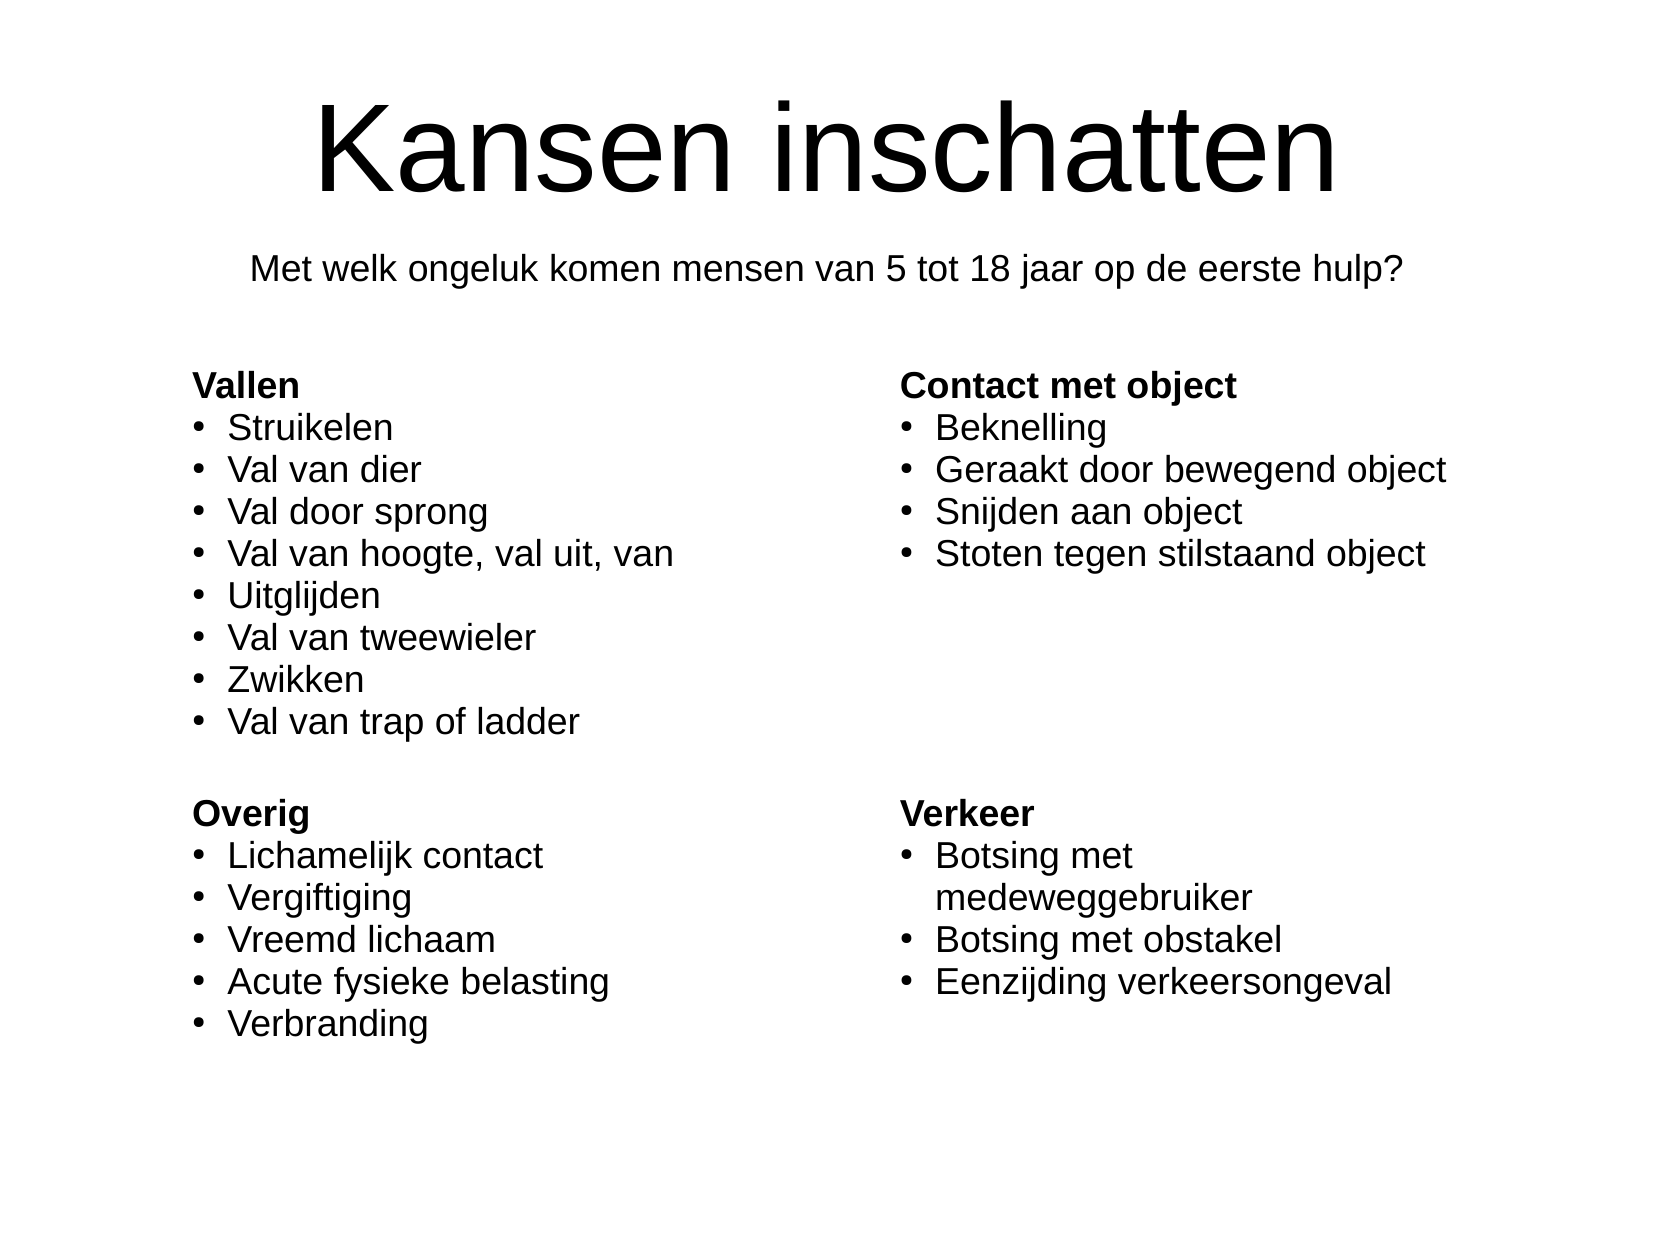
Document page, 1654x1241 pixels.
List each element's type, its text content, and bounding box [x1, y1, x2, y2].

text_box Vallen Struikelen Val van dier Val door sprong Val van hoogte, val uit, van Uitglijden Val van tweewieler Zwikken Val van trap of ladder [177, 357, 778, 885]
text_box Contact met object Beknelling Geraakt door bewegend object Snijden aan object Stoten tegen stilstaand object [885, 357, 1654, 731]
text_box Kansen inschatten [0, 70, 1654, 226]
text_box Met welk ongeluk komen mensen van 5 tot 18 jaar op de eerste hulp? [204, 240, 1450, 358]
text_box Overig Lichamelijk contact Vergiftiging Vreemd lichaam Acute fysieke belasting Verbranding [177, 885, 751, 1108]
text_box Verkeer Botsing met medeweggebruiker Botsing met obstakel Eenzijding verkeersongeval [885, 785, 1441, 1160]
